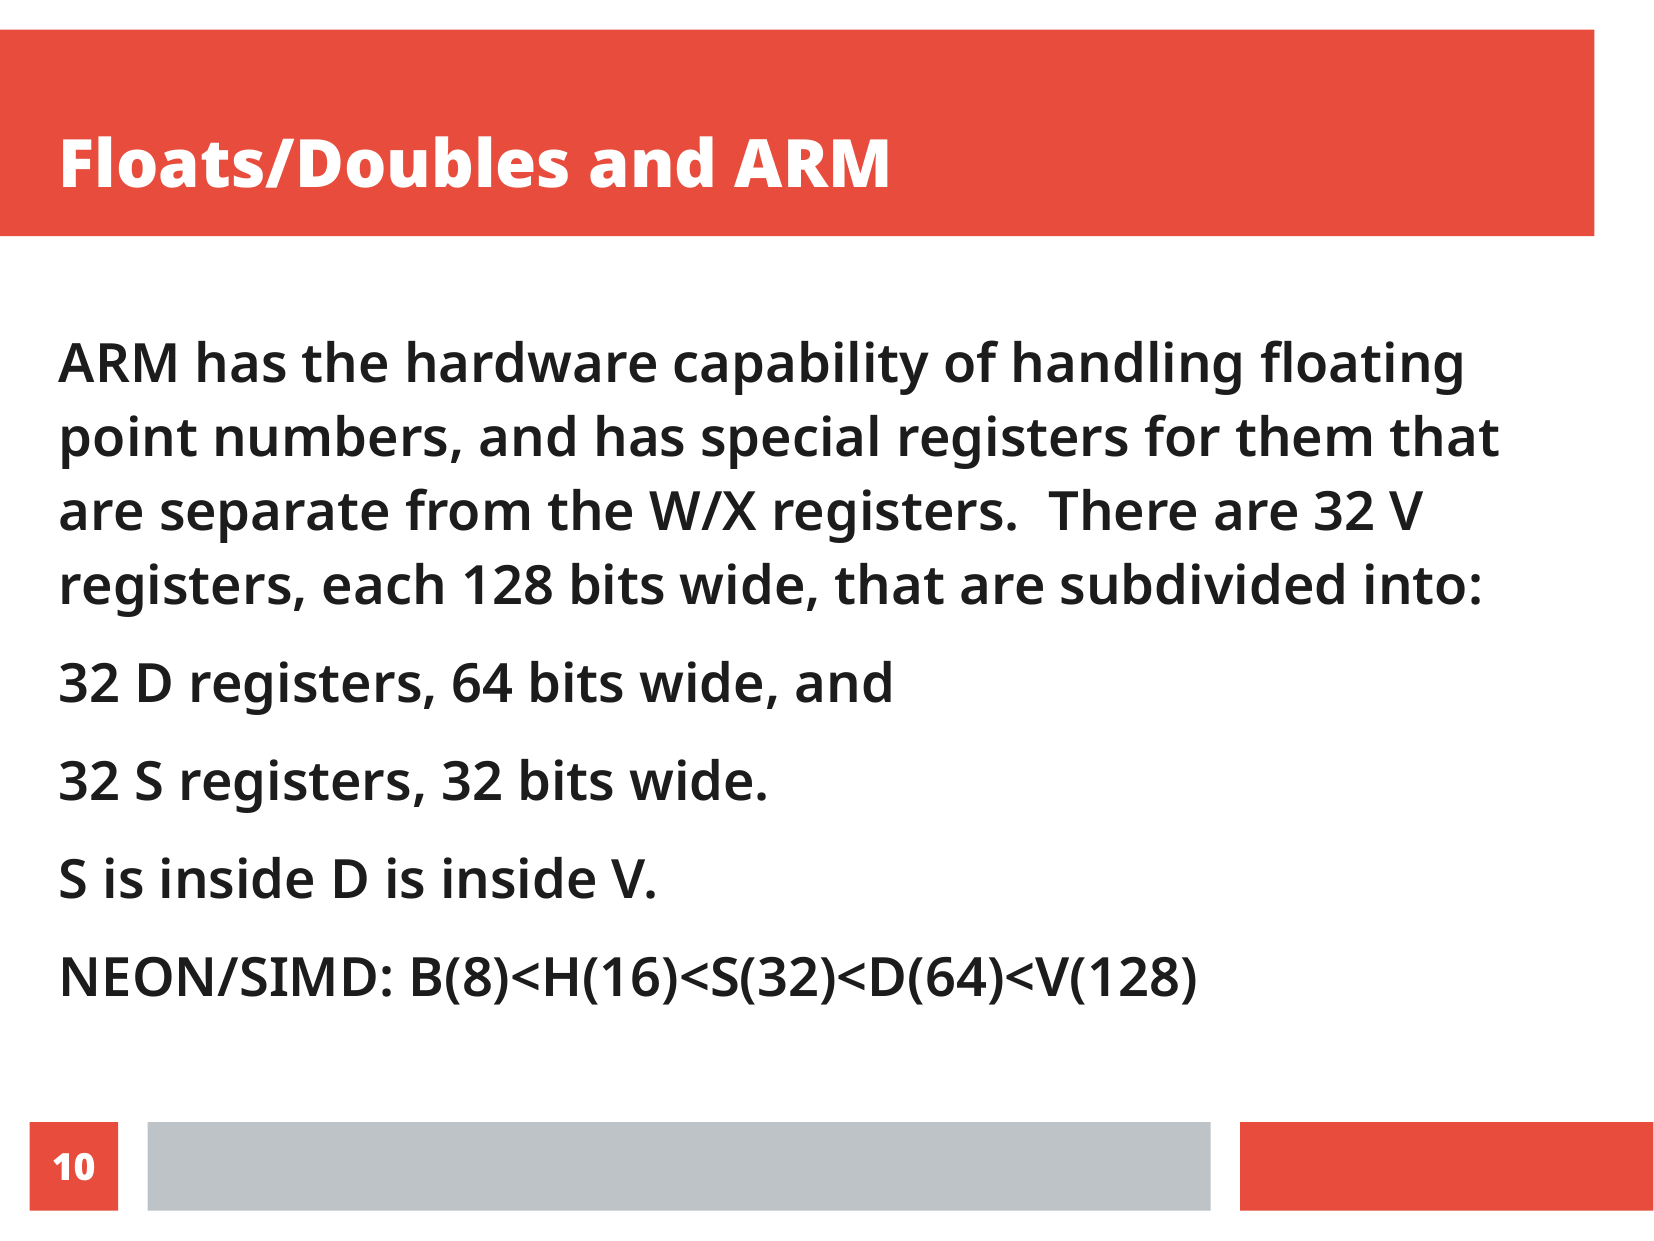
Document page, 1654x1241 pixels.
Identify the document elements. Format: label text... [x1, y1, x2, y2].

list ARM has the hardware capability of handling floating point numbers, and has special registers for them that are separate from the W/X registers. There are 32 V registers, each 128 bits wide, that are subdivided into: 32 D registers, 64 bits wide, and 32 S registers, 32 bits wide. S is inside D is inside V. NEON/SIMD: B(8)<H(16)<S(32)<D(64)<V(128) [59, 324, 1565, 1093]
title Floats/Doubles and ARM [59, 59, 1595, 207]
